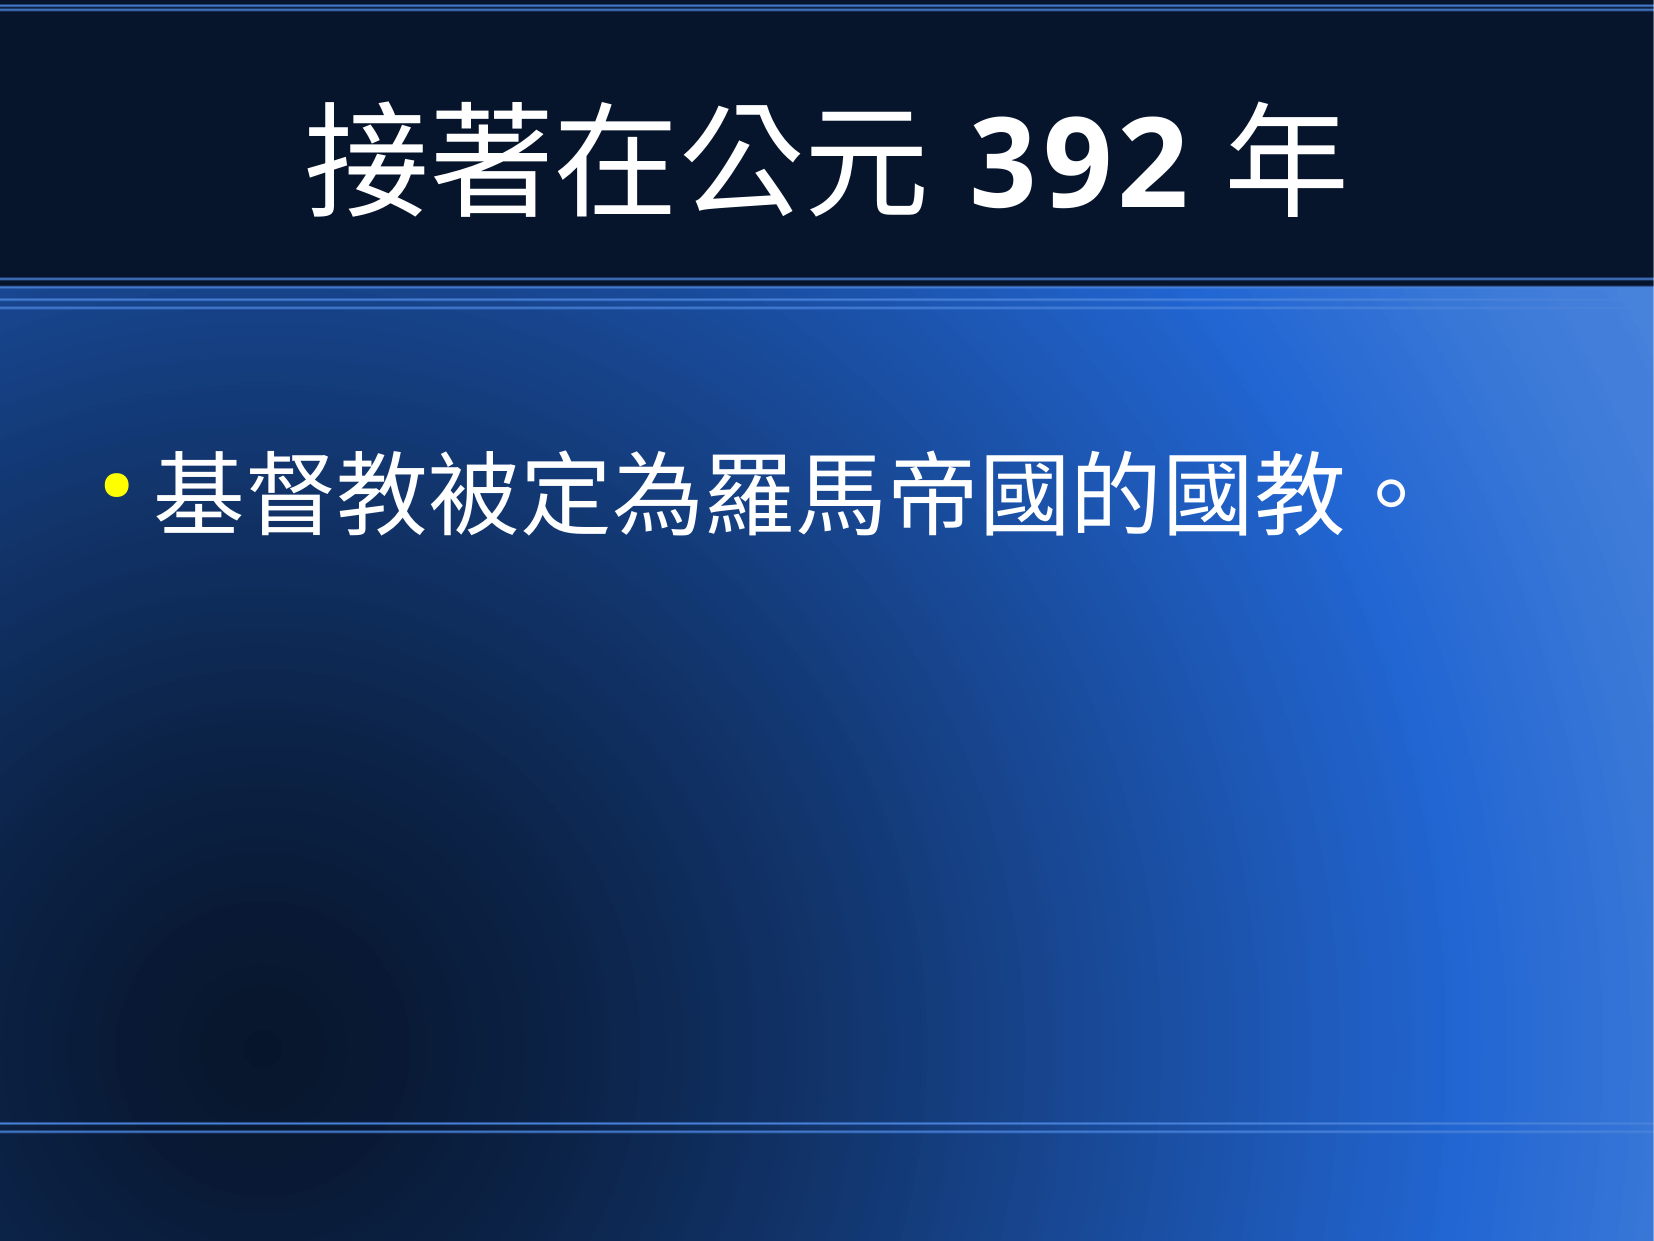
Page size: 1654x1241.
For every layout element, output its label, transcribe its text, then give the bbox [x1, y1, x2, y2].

title 接著在公元392年 [82, 49, 1571, 257]
list 基督教被定為羅馬帝國的國教。 [82, 355, 1571, 1241]
picture [0, 0, 1654, 1241]
